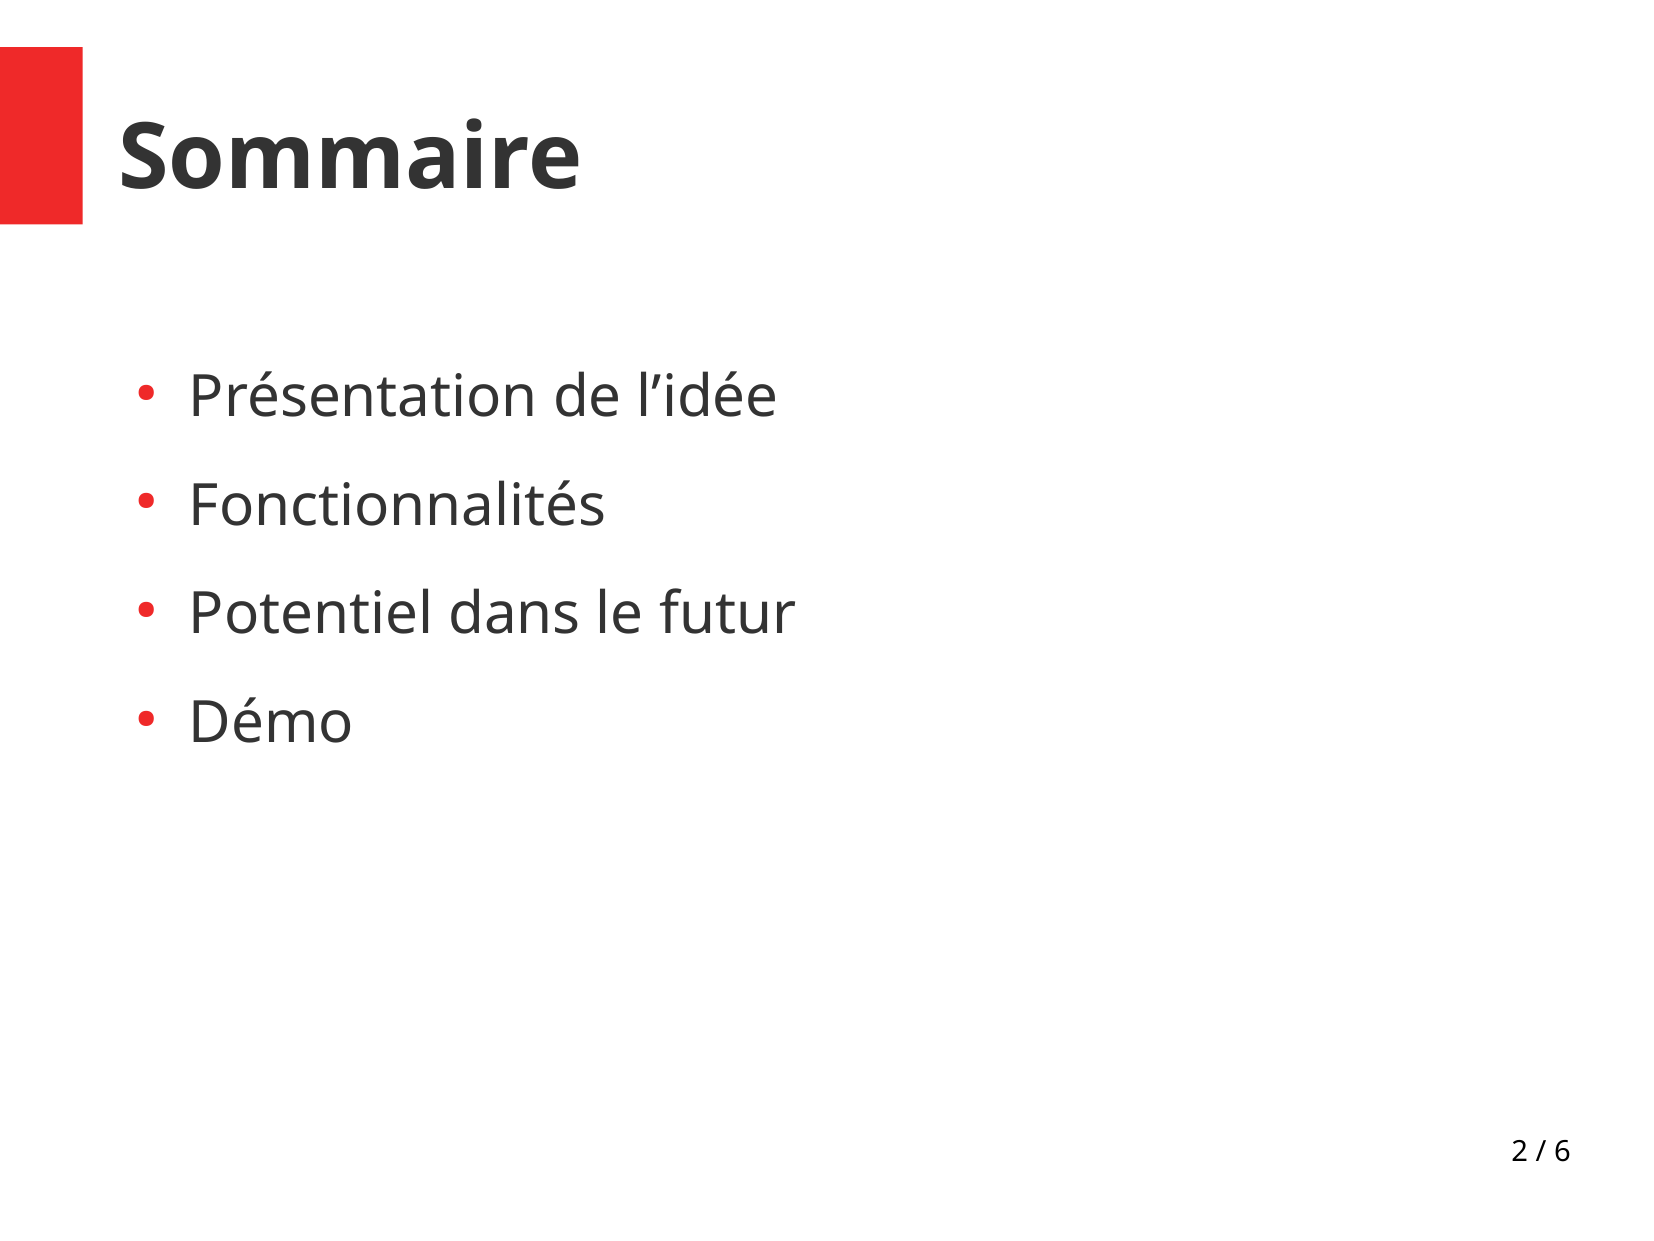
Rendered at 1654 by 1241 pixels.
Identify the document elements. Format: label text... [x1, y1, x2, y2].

list Présentation de l’idée Fonctionnalités Potentiel dans le futur Démo [118, 354, 1536, 1074]
title Sommaire [118, 49, 1571, 257]
